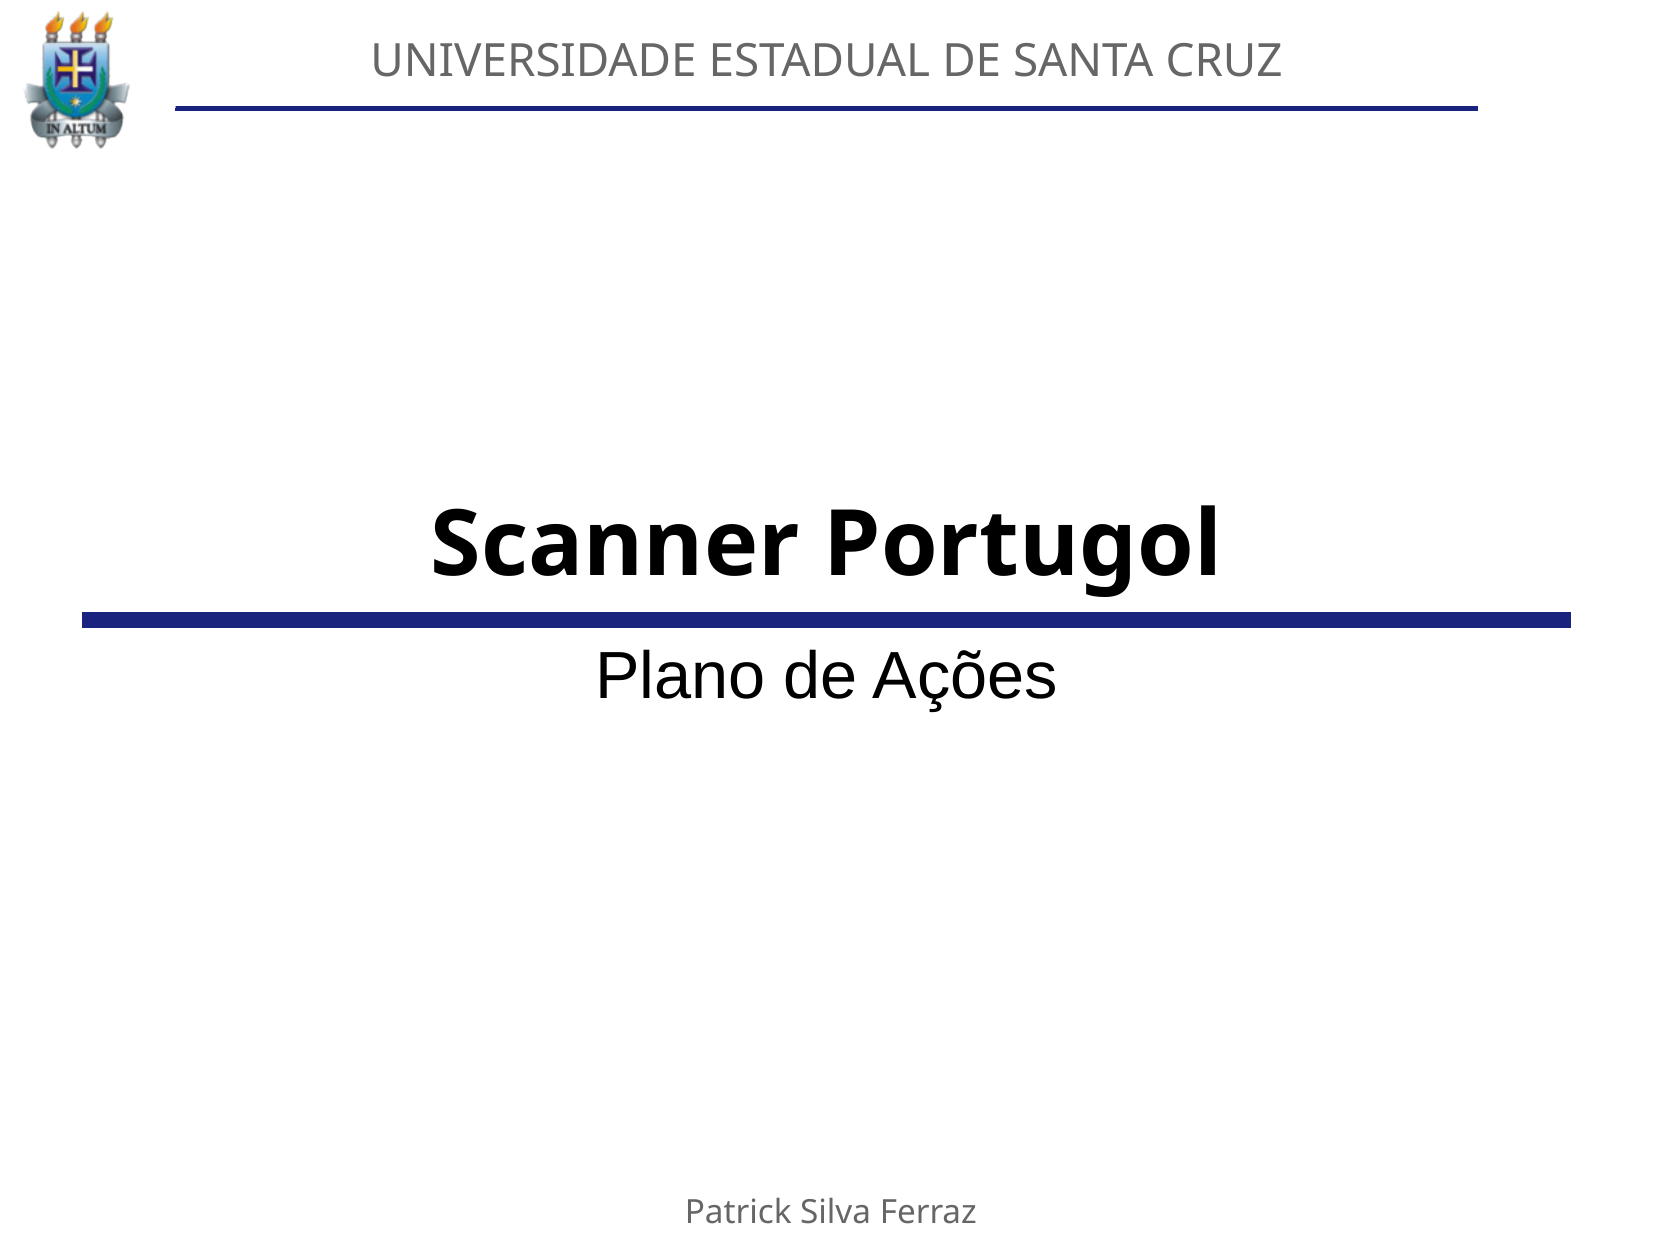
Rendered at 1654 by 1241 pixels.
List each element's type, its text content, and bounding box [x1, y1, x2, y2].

subtitle Plano de Ações [82, 637, 1571, 1171]
title Scanner Portugol [82, 395, 1571, 603]
picture [23, 11, 130, 149]
